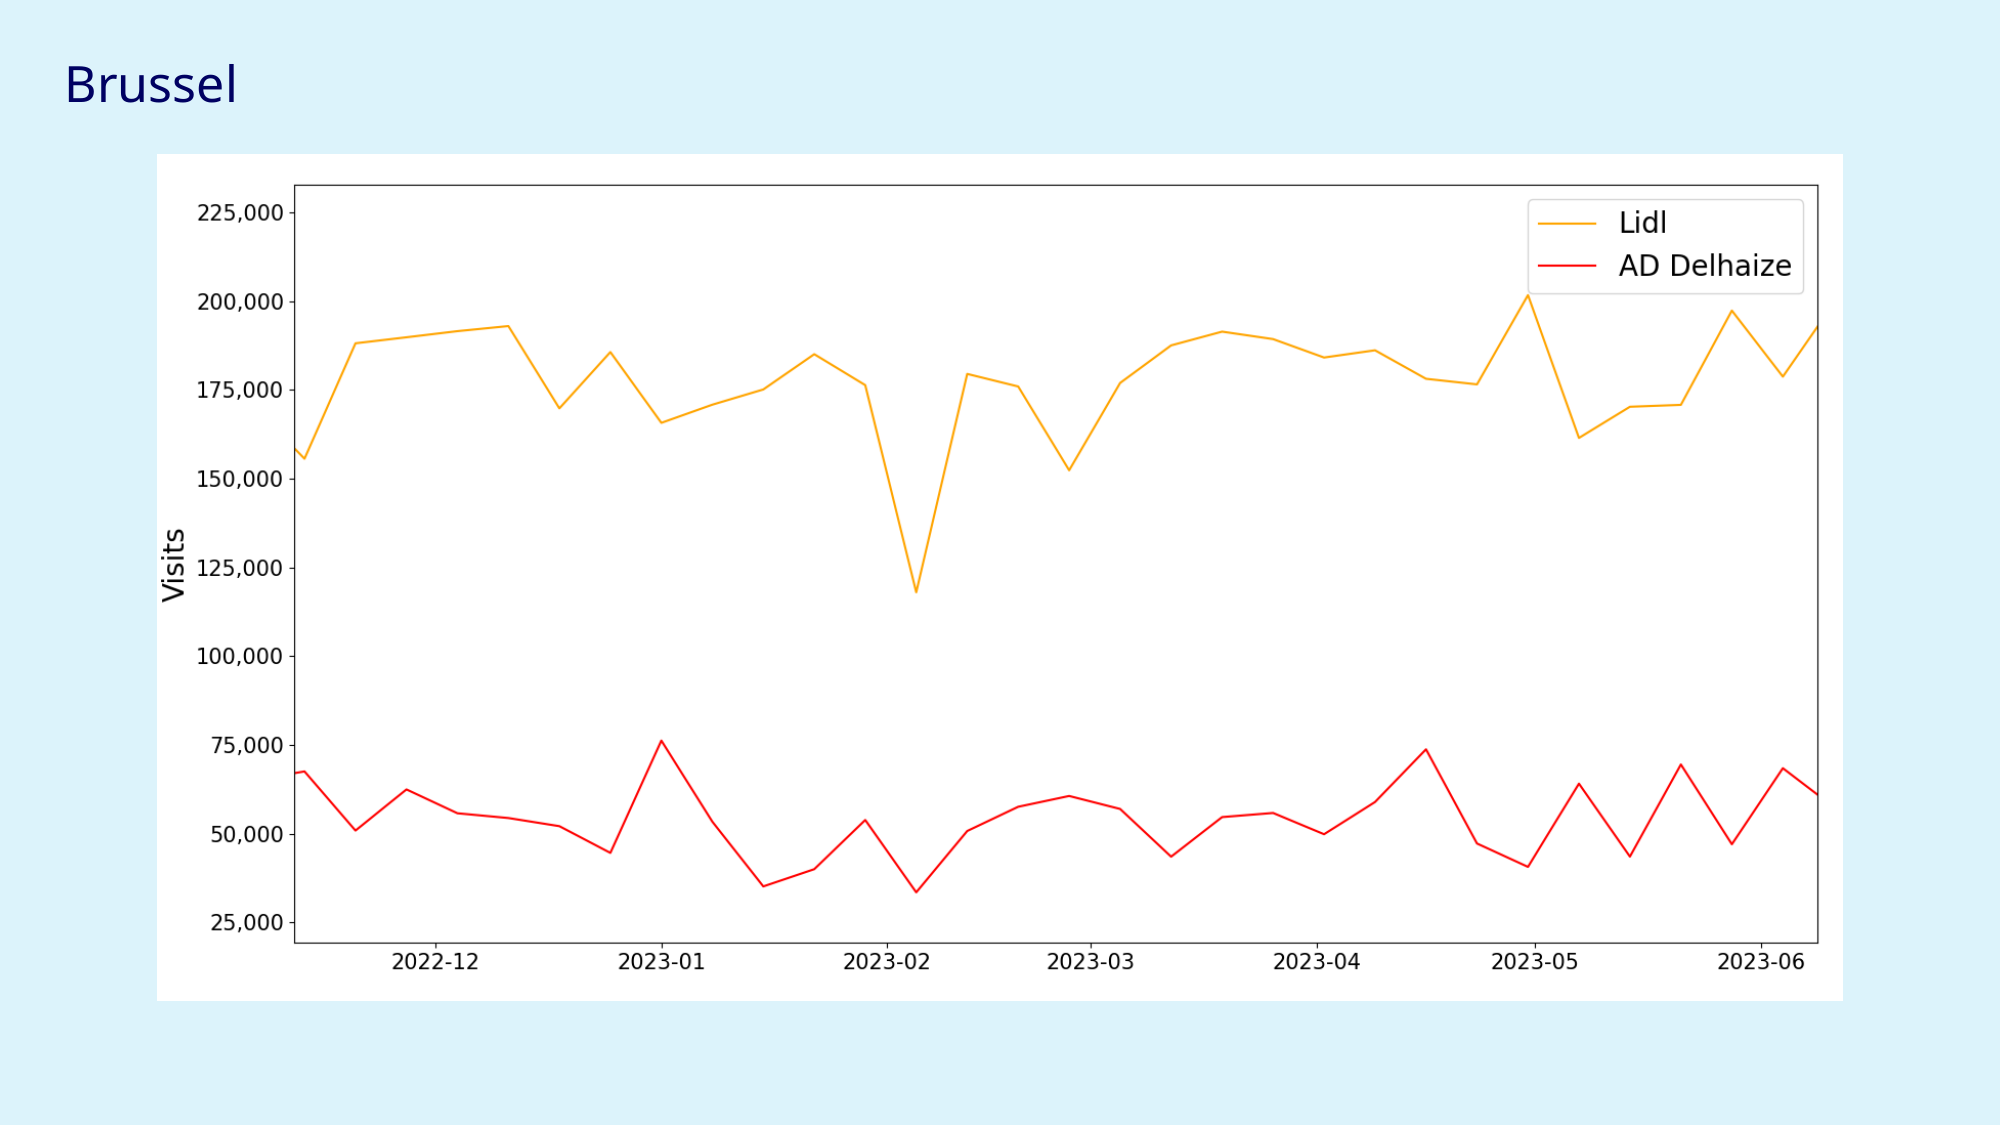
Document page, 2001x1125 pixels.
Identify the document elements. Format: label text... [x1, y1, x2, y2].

text_box Brussel [49, 45, 317, 121]
picture [157, 154, 1843, 1002]
